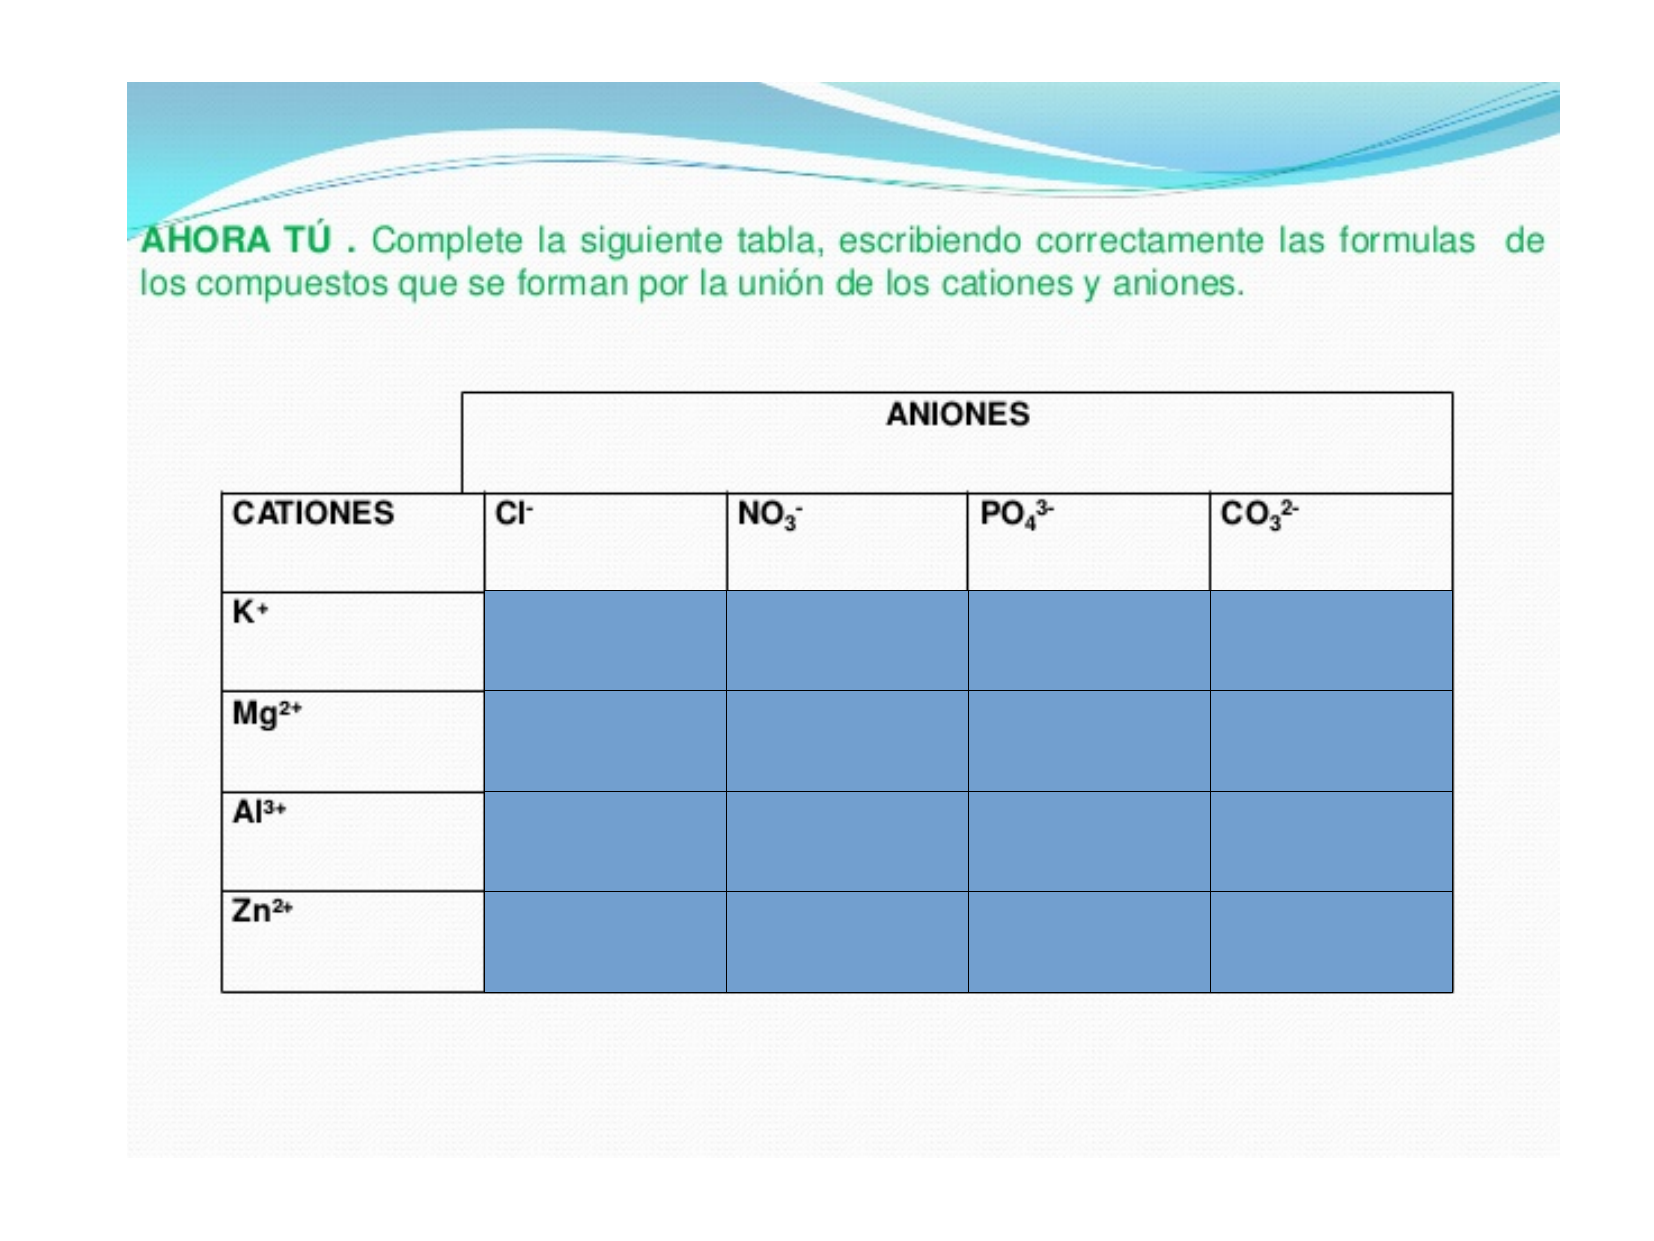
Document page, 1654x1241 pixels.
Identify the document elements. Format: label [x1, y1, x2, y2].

text_box [484, 590, 726, 690]
text_box [1211, 892, 1453, 993]
text_box [727, 892, 968, 993]
text_box [969, 691, 1210, 791]
text_box [727, 590, 968, 690]
text_box [969, 792, 1210, 891]
text_box [969, 590, 1210, 690]
text_box [484, 691, 726, 791]
text_box [1211, 792, 1453, 891]
picture [127, 82, 1560, 1158]
text_box [969, 892, 1210, 993]
text_box [484, 892, 726, 993]
text_box [727, 691, 968, 791]
text_box [1211, 590, 1453, 690]
text_box [484, 792, 726, 891]
text_box [727, 792, 968, 891]
text_box [1211, 691, 1453, 791]
